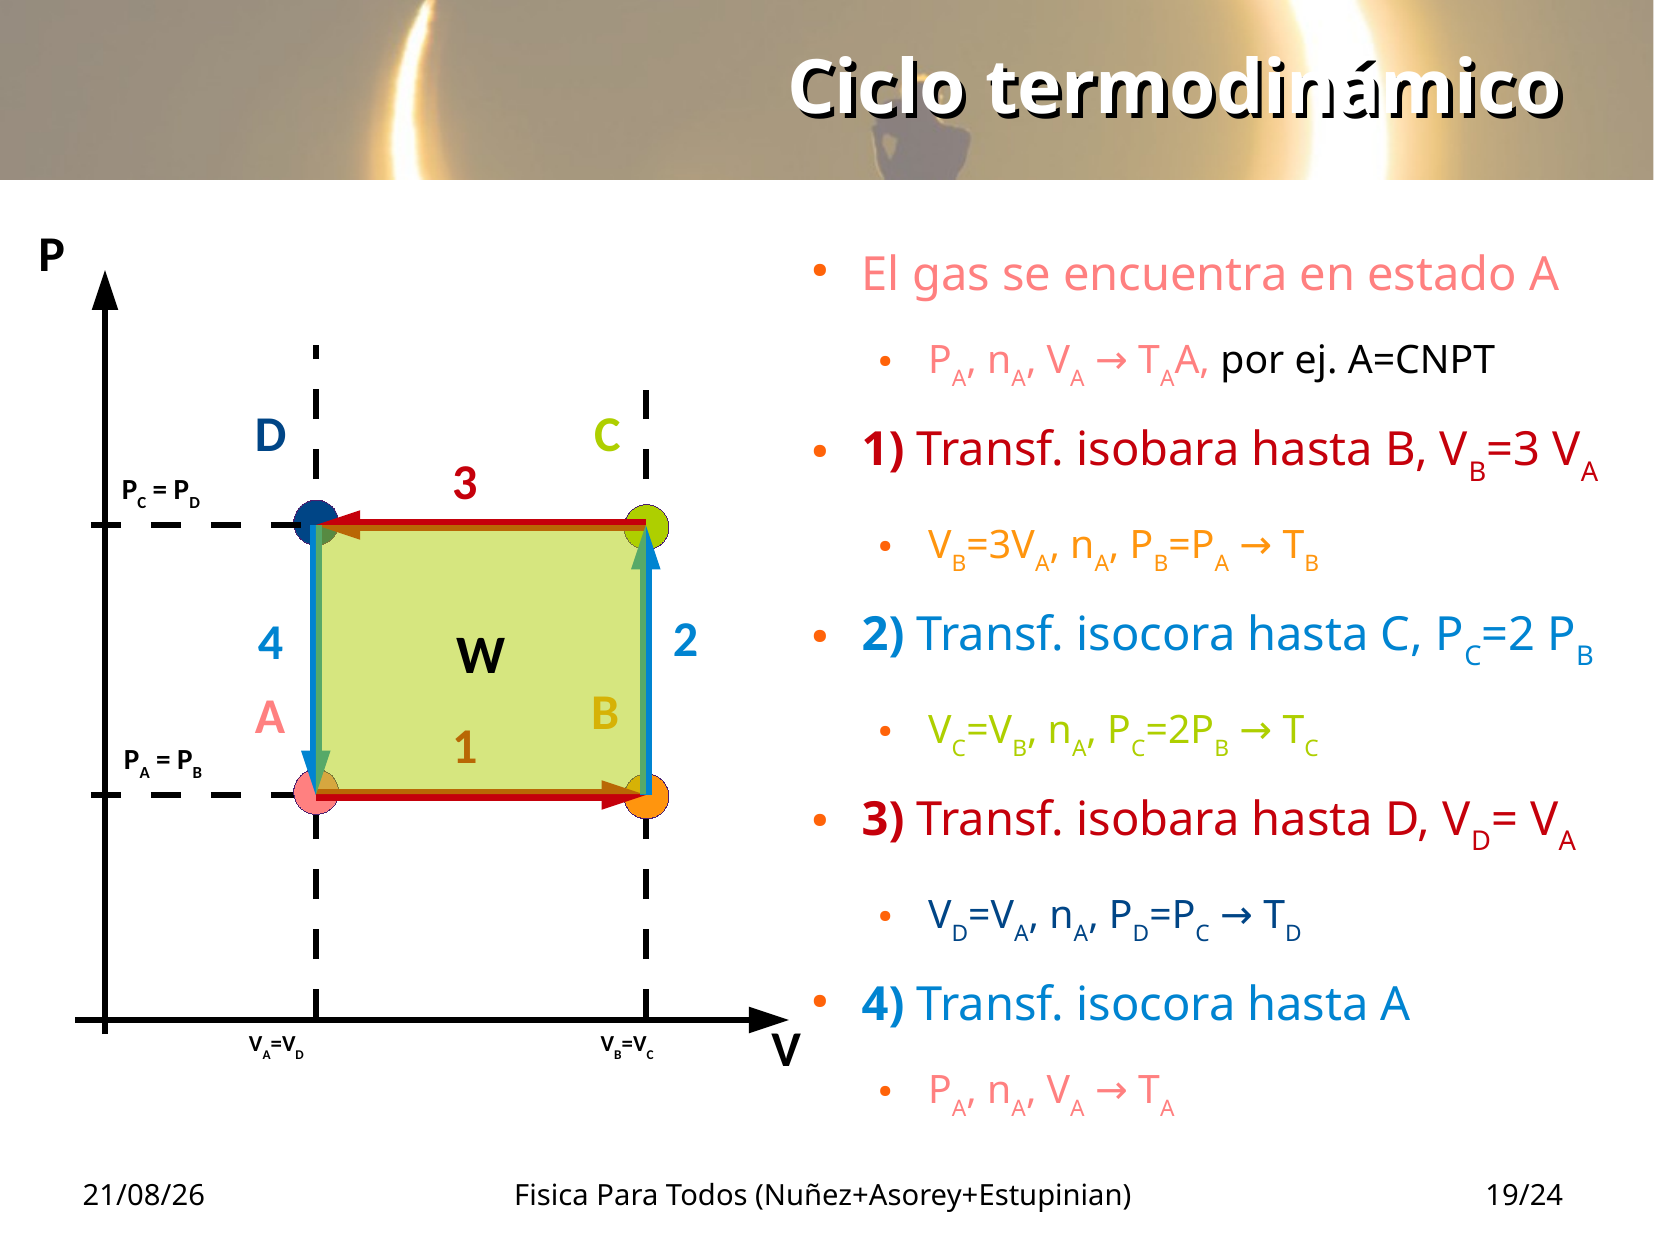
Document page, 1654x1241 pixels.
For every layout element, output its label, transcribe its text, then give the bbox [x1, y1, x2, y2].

text_box V [756, 1021, 795, 1096]
text_box PC = PD [107, 469, 252, 526]
title Ciclo termodinámico [75, 19, 1564, 151]
text_box C [579, 406, 646, 481]
text_box [293, 771, 337, 815]
text_box 4 [243, 615, 308, 689]
text_box W [315, 525, 646, 795]
text_box VA=VD [234, 1026, 340, 1074]
text_box 2 [658, 611, 723, 685]
text_box [625, 774, 669, 819]
text_box 3 [437, 454, 502, 525]
picture [0, 0, 1654, 180]
text_box PA = PB [109, 739, 254, 796]
text_box P [23, 226, 91, 301]
text_box D [240, 406, 312, 481]
text_box A [240, 689, 309, 763]
text_box [625, 504, 669, 549]
text_box VB=VC [585, 1026, 691, 1074]
list El gas se encuentra en estado A PA, nA, VA → TAA, por ej. A=CNPT 1) Transf. isobara hasta B, VB=3 VA VB=3VA, nA, PB=PA → TB 2) Transf. isocora hasta C, PC=2 PB VC=VB, nA, PC=2PB → TC 3) Transf. isobara hasta D, VD= VA VD=VA, nA, PD=PC → TD 4) Transf. isocora hasta A PA, nA, VA → TA [795, 240, 1621, 1141]
text_box [293, 500, 338, 545]
